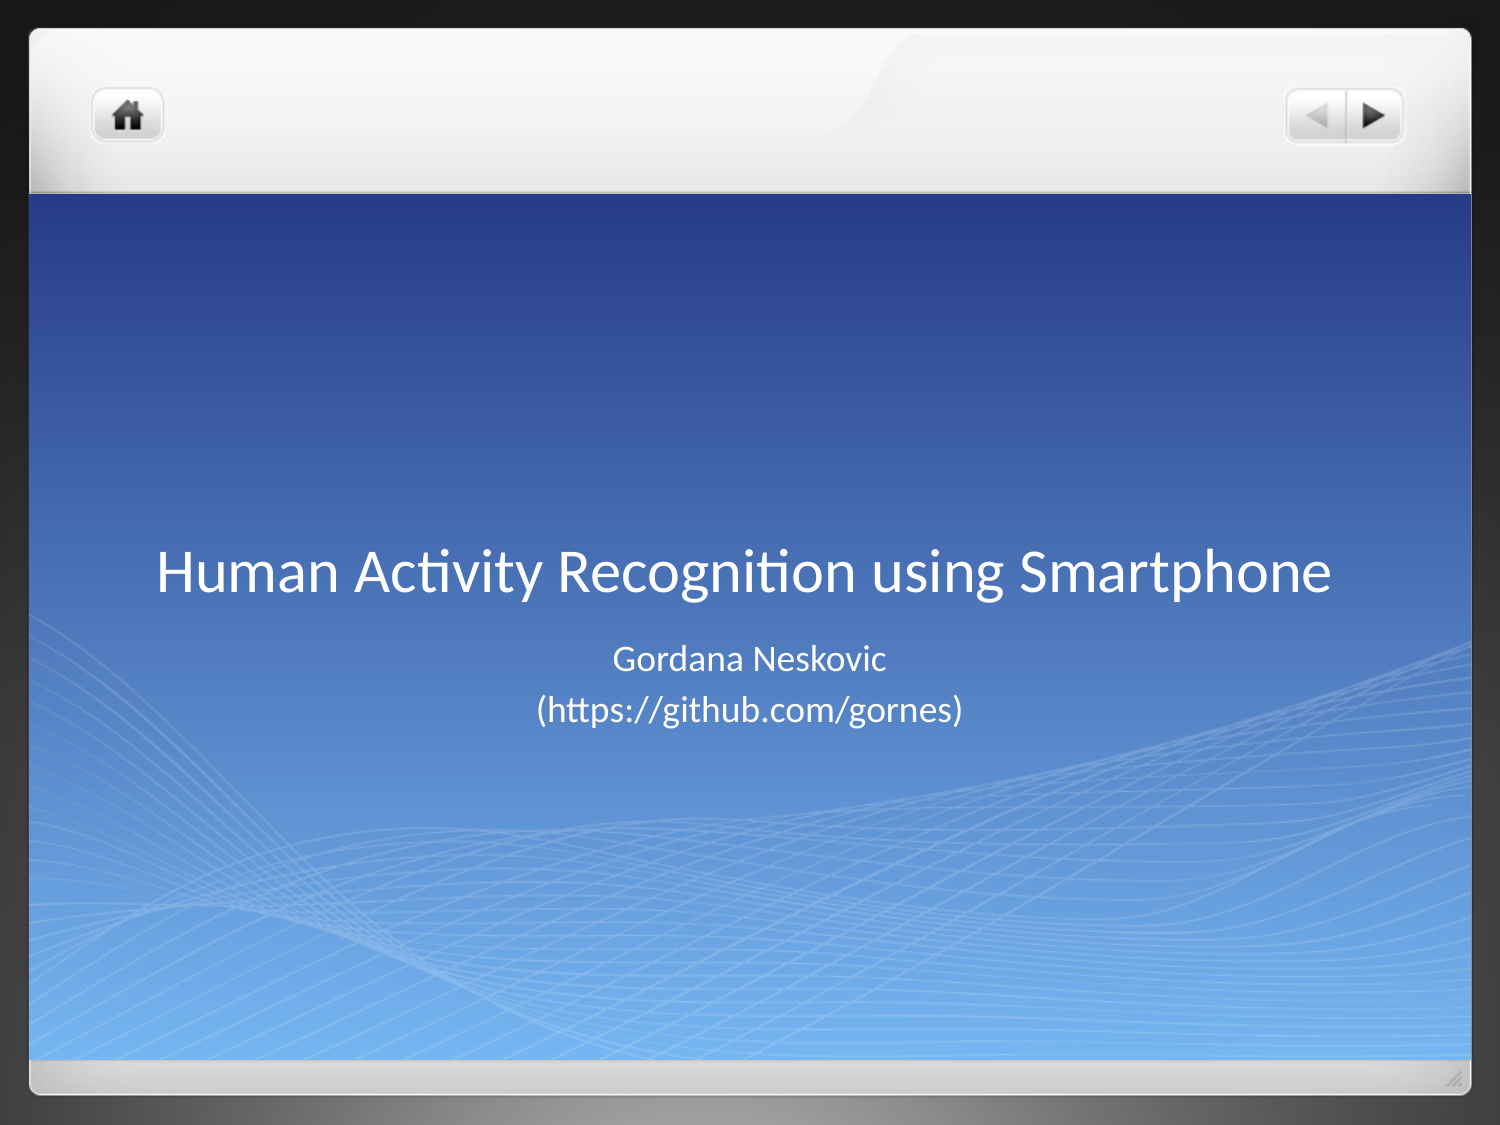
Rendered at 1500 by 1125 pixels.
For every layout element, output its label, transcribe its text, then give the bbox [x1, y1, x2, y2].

subtitle Gordana Neskovic (https://github.com/gornes) [68, 626, 1432, 751]
title Human Activity Recognition using Smartphone [44, 489, 1446, 688]
picture [0, 0, 1500, 1125]
